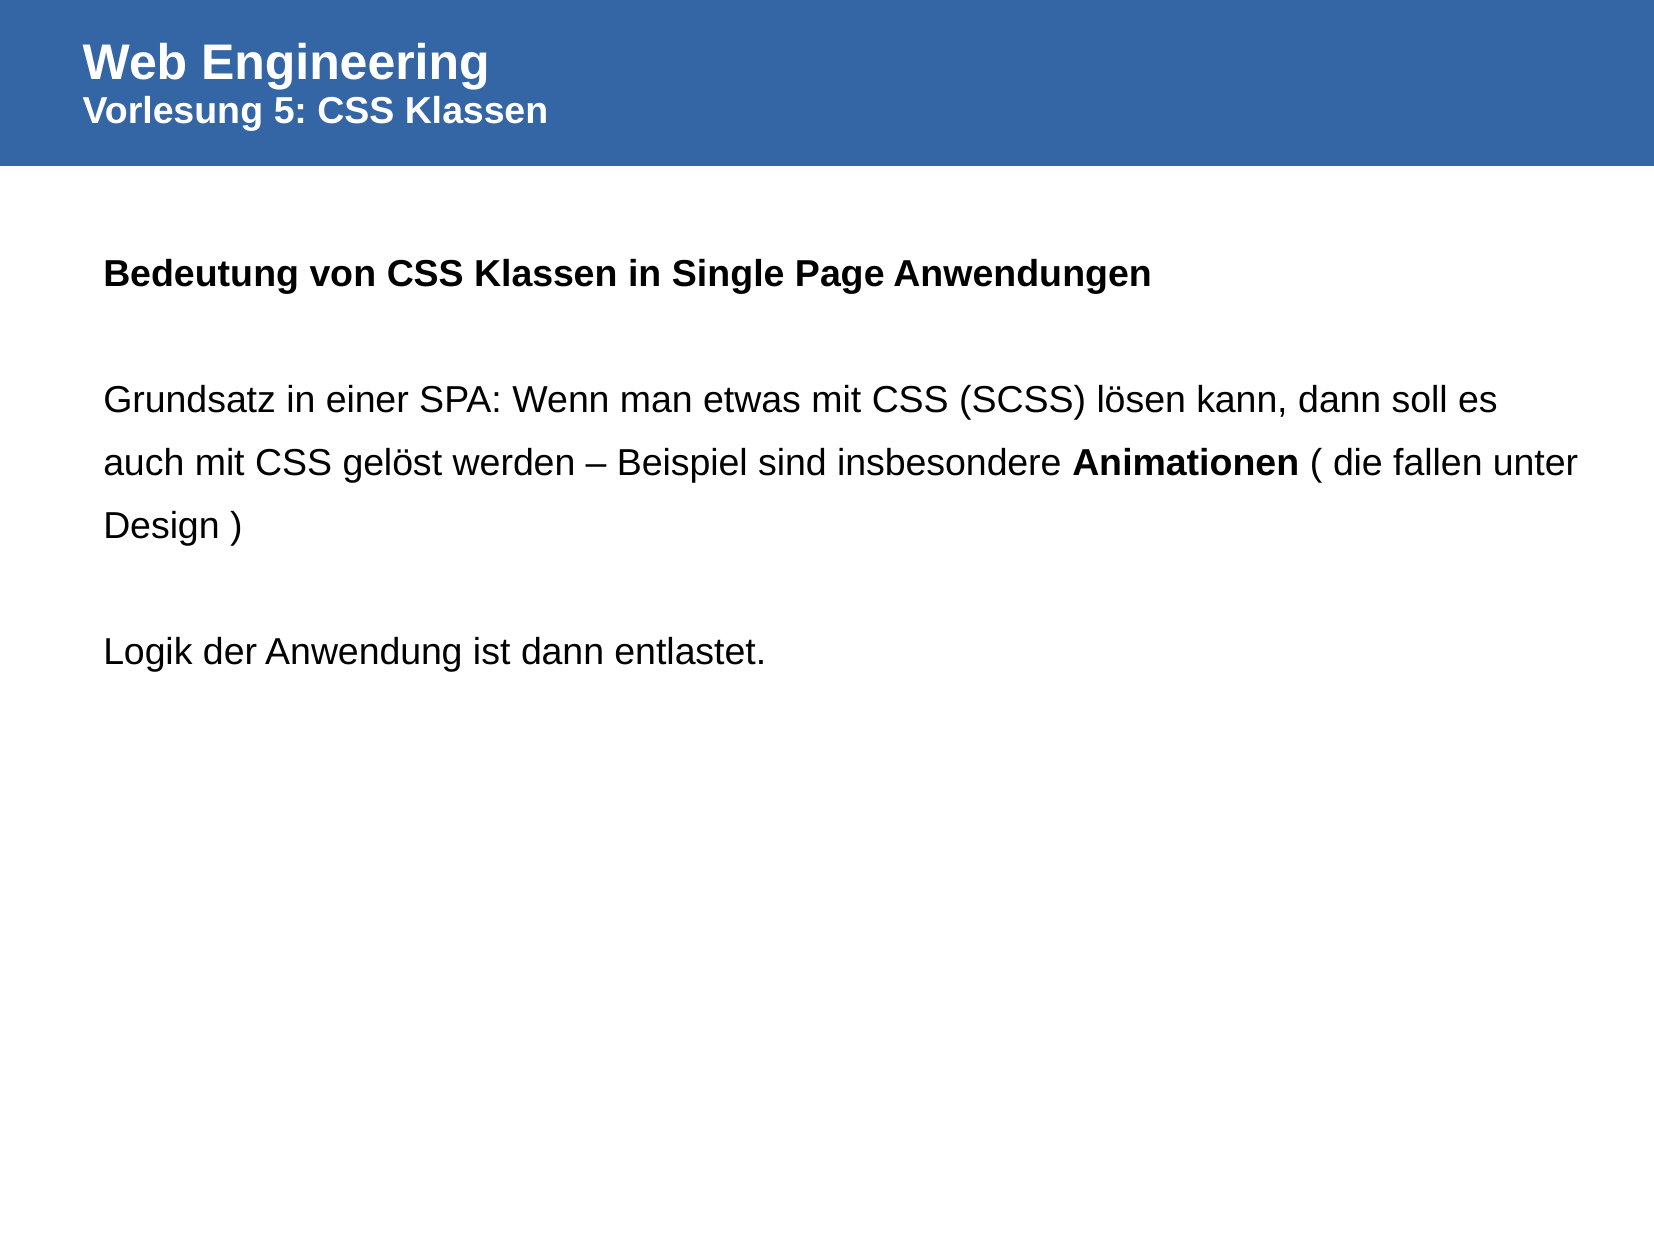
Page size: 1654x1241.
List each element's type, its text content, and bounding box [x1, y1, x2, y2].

title Web Engineering Vorlesung 5: CSS Klassen [82, 0, 1571, 166]
text_box Bedeutung von CSS Klassen in Single Page Anwendungen Grundsatz in einer SPA: Wenn man etwas mit CSS (SCSS) lösen kann, dann soll es auch mit CSS gelöst werden – Beispiel sind insbesondere Animationen ( die fallen unter Design ) Logik der Anwendung ist dann entlastet. [88, 224, 1595, 680]
